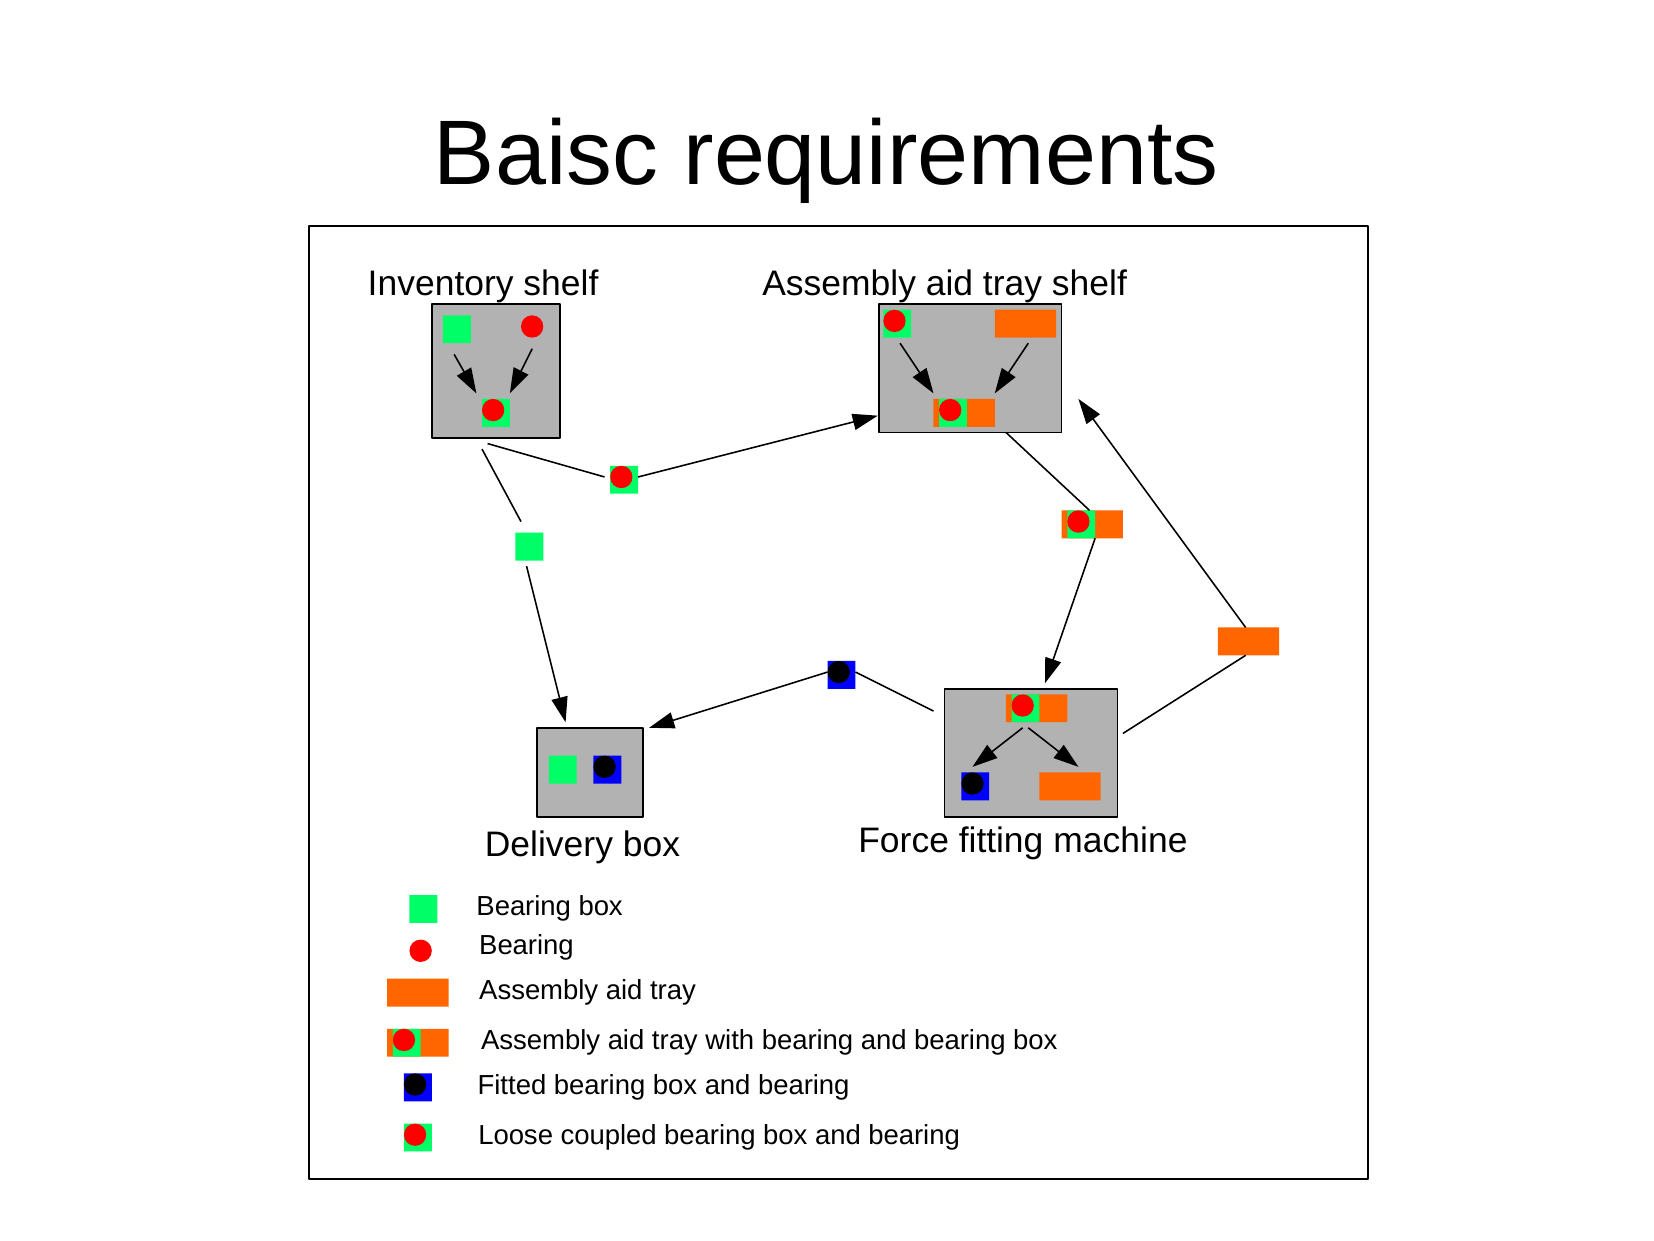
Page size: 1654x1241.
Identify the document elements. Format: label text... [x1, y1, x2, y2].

title Baisc requirements [82, 49, 1571, 257]
picture [307, 224, 1371, 1182]
